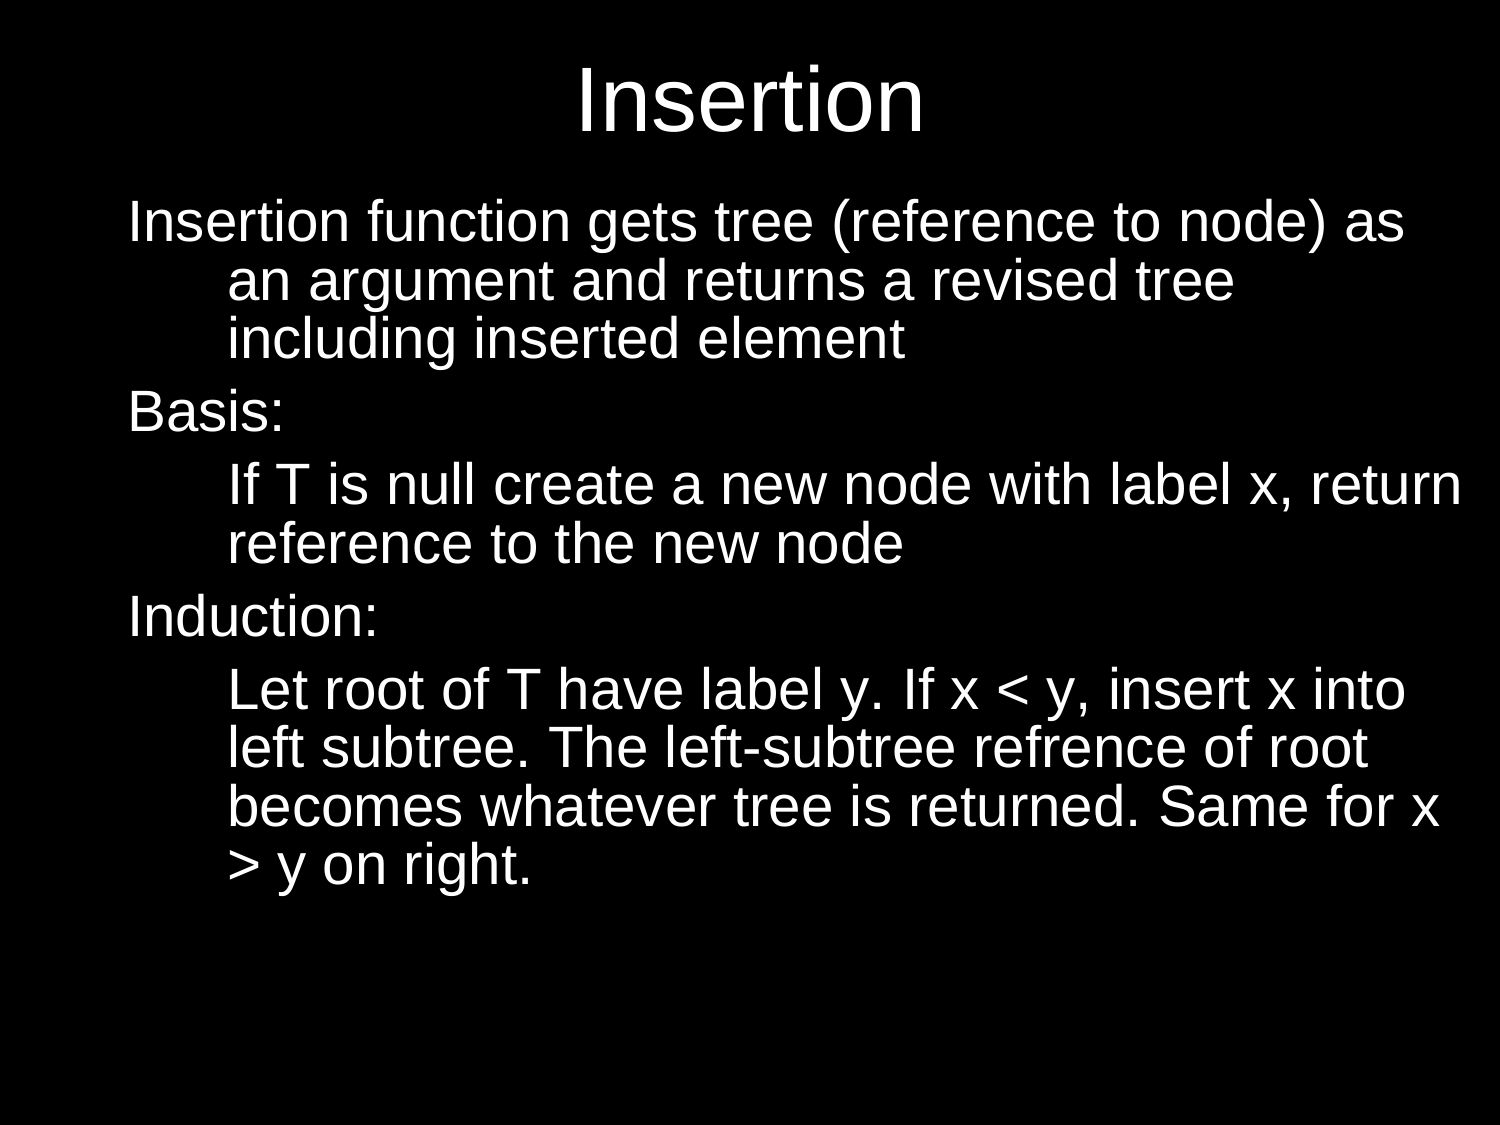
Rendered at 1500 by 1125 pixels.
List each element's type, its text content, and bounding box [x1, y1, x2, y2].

title Insertion [22, 37, 1480, 163]
list Insertion function gets tree (reference to node) as an argument and returns a revised tree including inserted element Basis: If T is null create a new node with label x, return reference to the new node Induction: Let root of T have label y. If x < y, insert x into left subtree. The left-subtree refrence of root becomes whatever tree is returned. Same for x > y on right. [112, 187, 1482, 1026]
